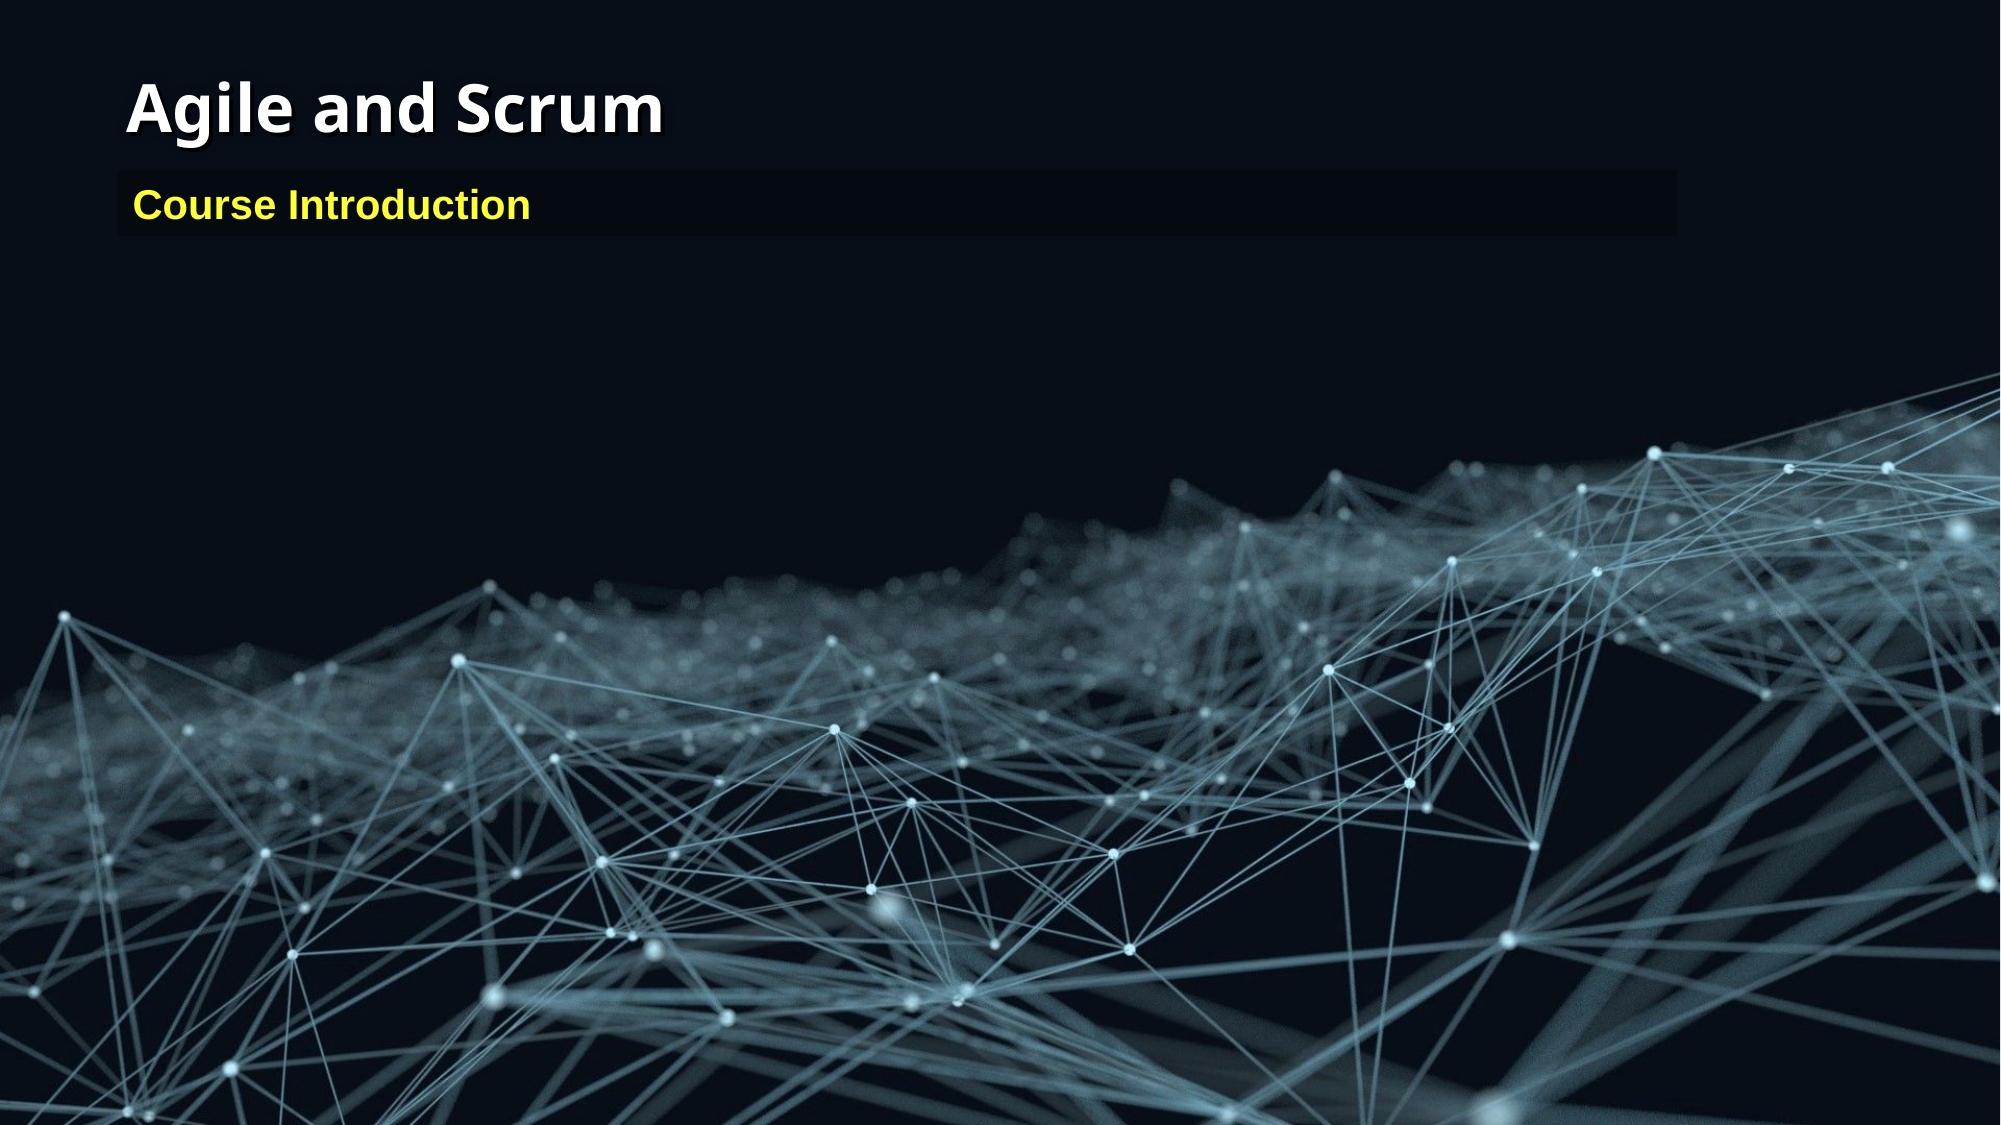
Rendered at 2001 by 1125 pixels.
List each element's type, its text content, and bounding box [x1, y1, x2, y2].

picture [0, 0, 2001, 1125]
text_box Course Introduction [117, 170, 1677, 236]
text_box Agile and Scrum [111, 52, 1309, 154]
